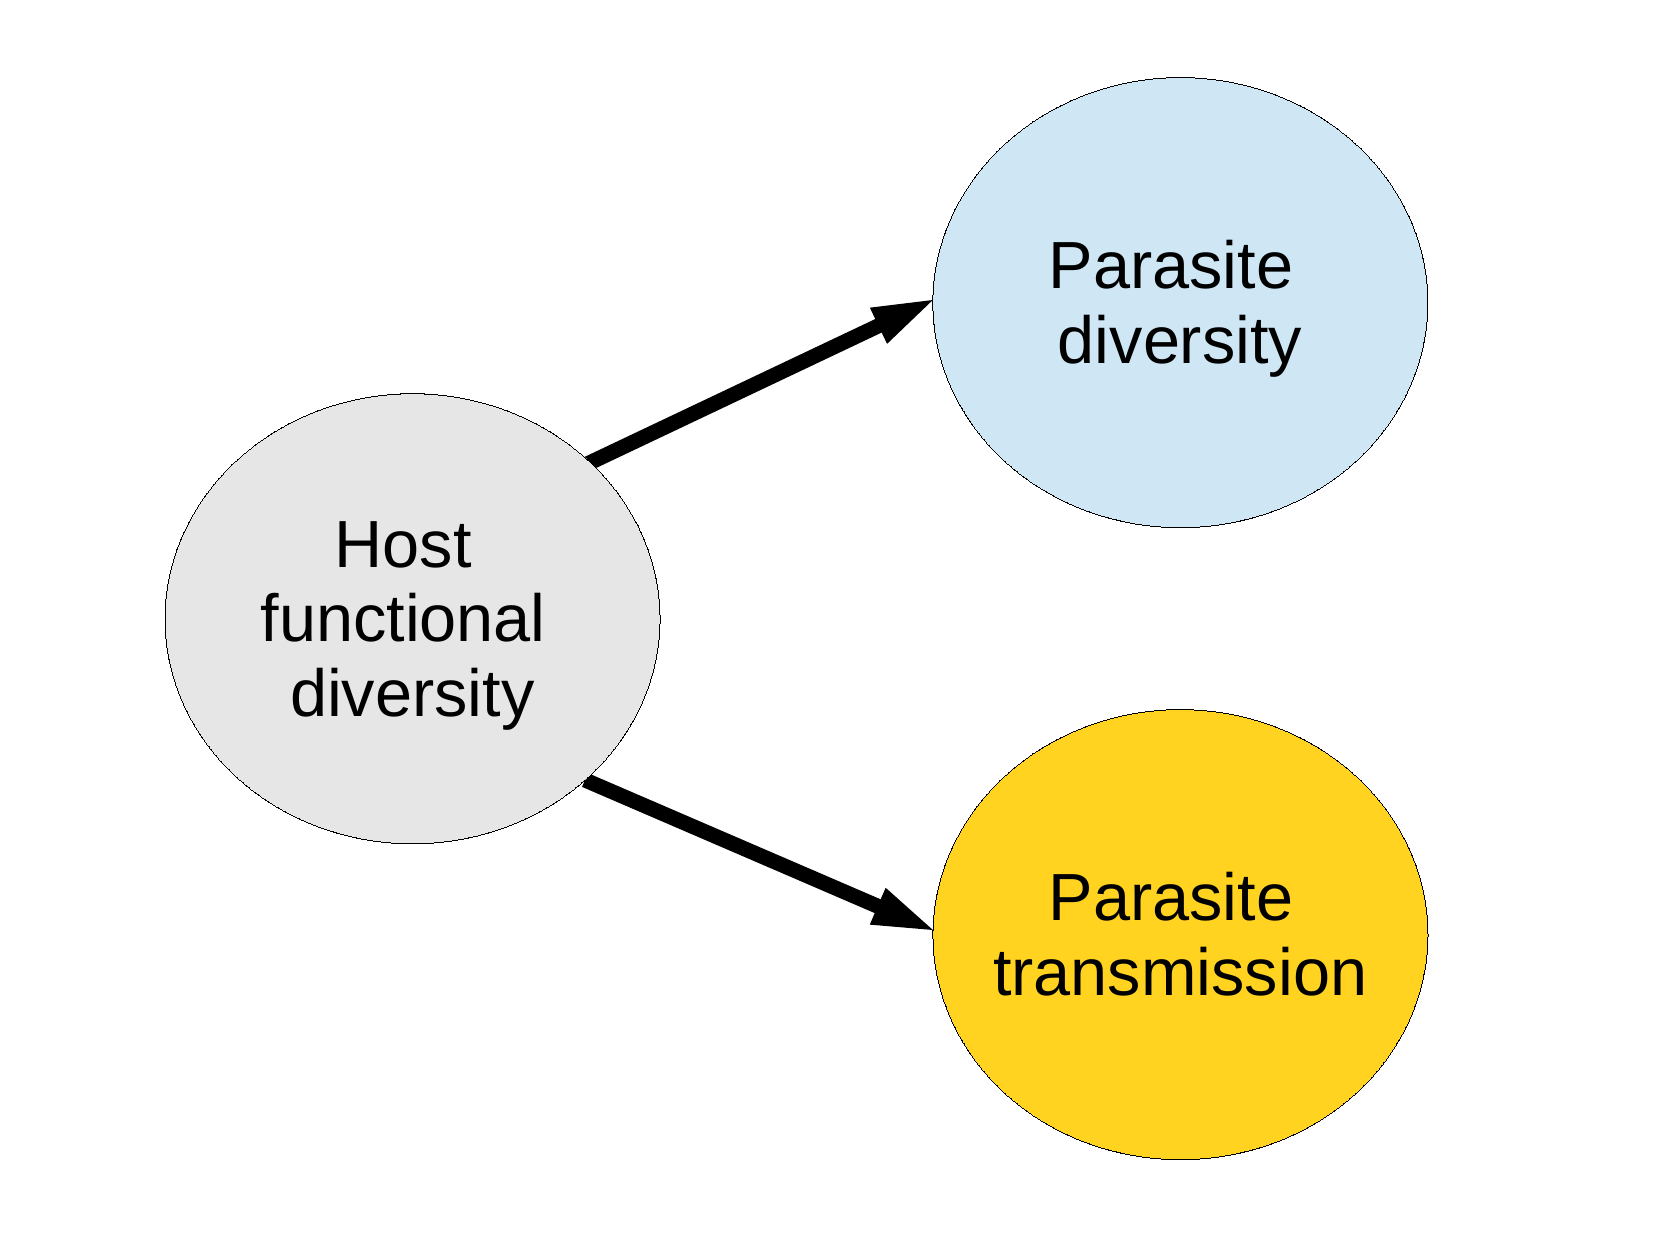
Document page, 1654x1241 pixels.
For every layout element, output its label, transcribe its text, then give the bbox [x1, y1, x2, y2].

text_box Parasite diversity [932, 77, 1428, 528]
text_box Parasite transmission [932, 709, 1429, 1160]
text_box [495, 852, 949, 1000]
text_box Host functional diversity [165, 393, 661, 844]
